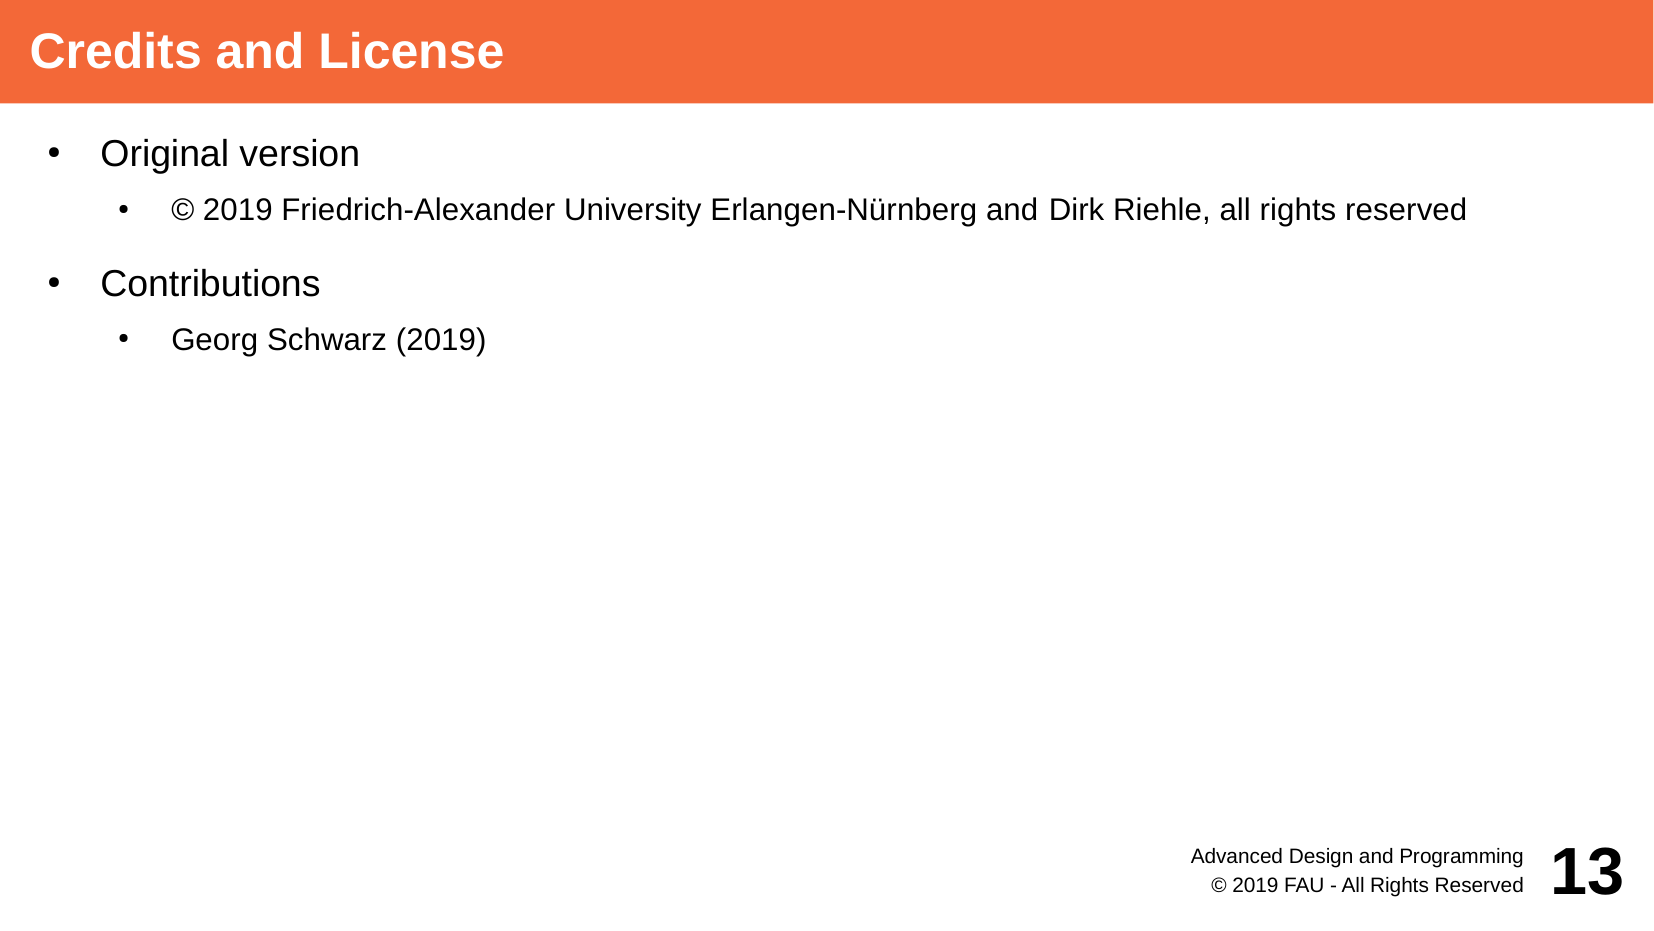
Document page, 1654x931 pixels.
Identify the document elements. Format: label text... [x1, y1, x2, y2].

list Original version © 2019 Friedrich-Alexander University Erlangen-Nürnberg and Dirk Riehle, all rights reserved Contributions Georg Schwarz (2019) [29, 132, 1625, 813]
title Credits and License [0, 0, 1654, 104]
